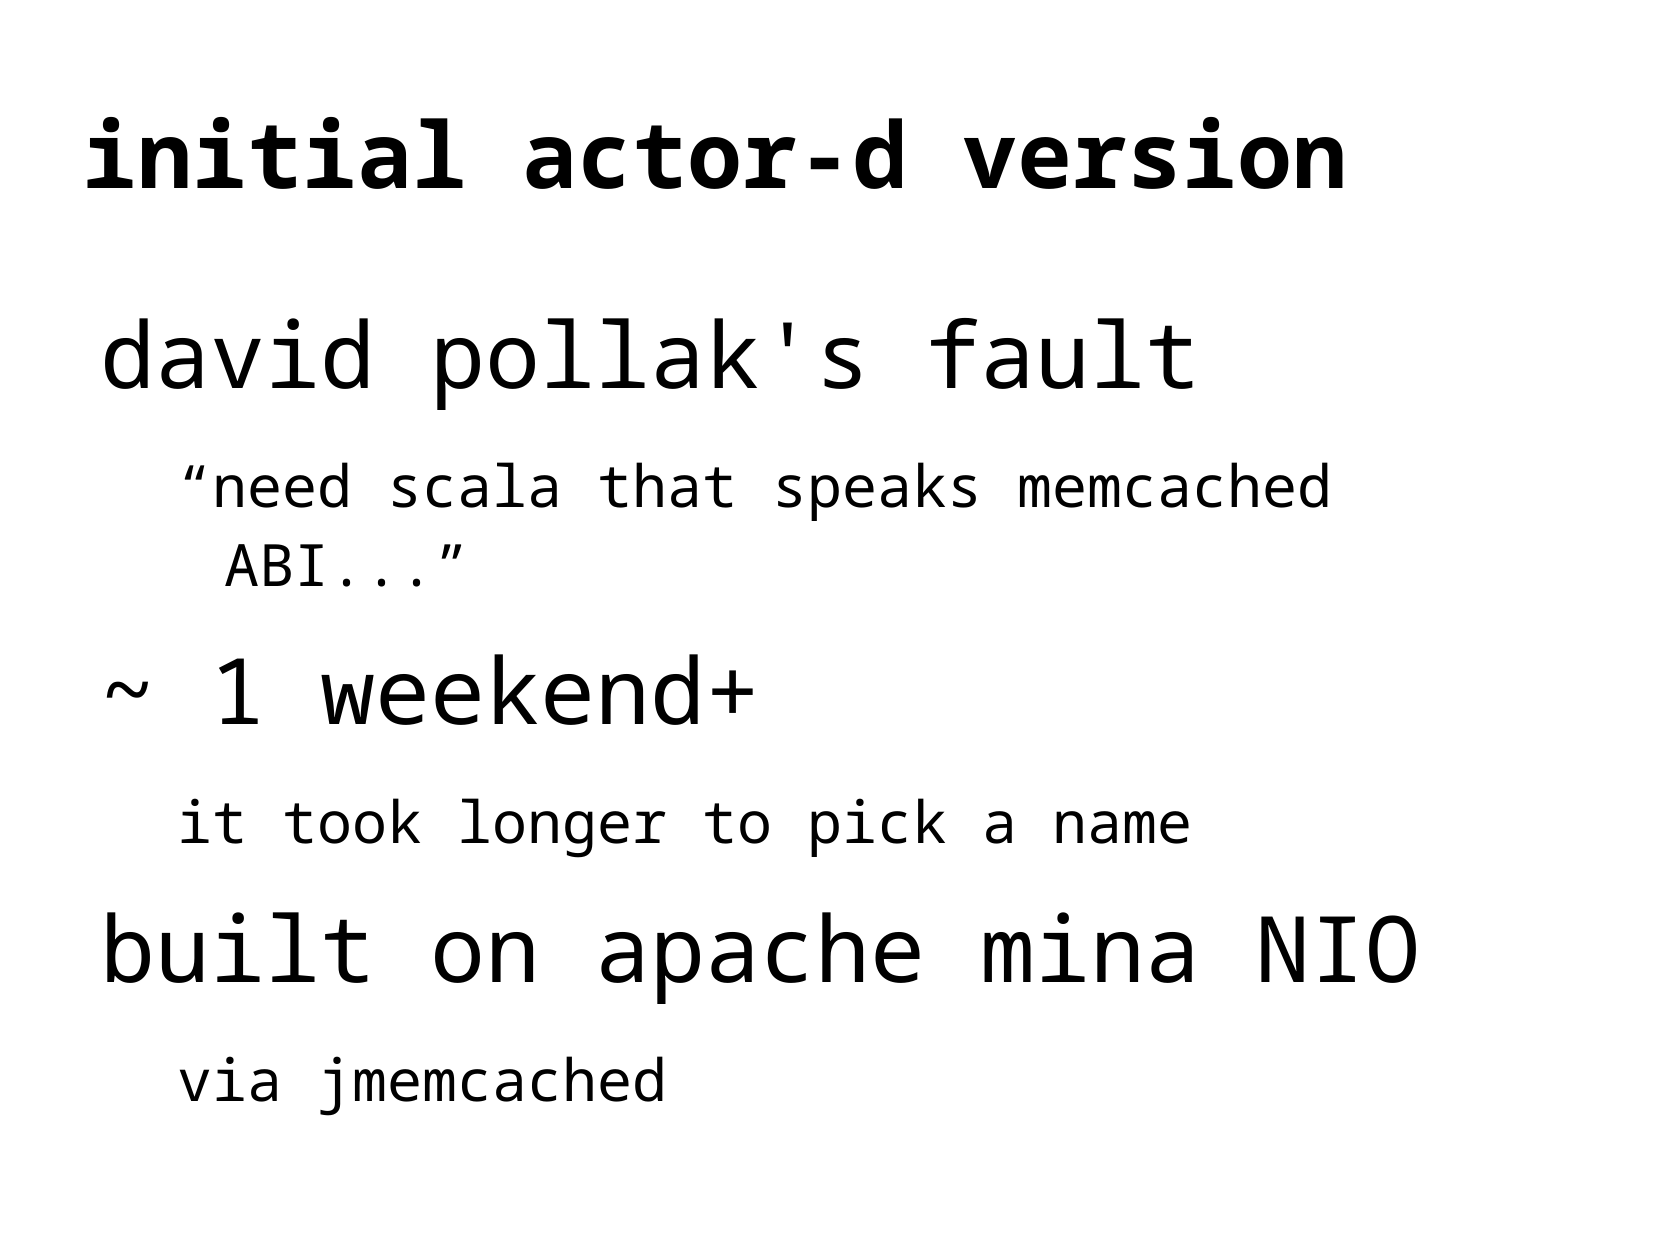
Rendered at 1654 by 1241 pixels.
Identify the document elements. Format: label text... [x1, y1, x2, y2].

title initial actor-d version [82, 49, 1571, 257]
list david pollak's fault “need scala that speaks memcached ABI...” ~ 1 weekend+ it took longer to pick a name built on apache mina NIO via jmemcached [82, 290, 1571, 1094]
